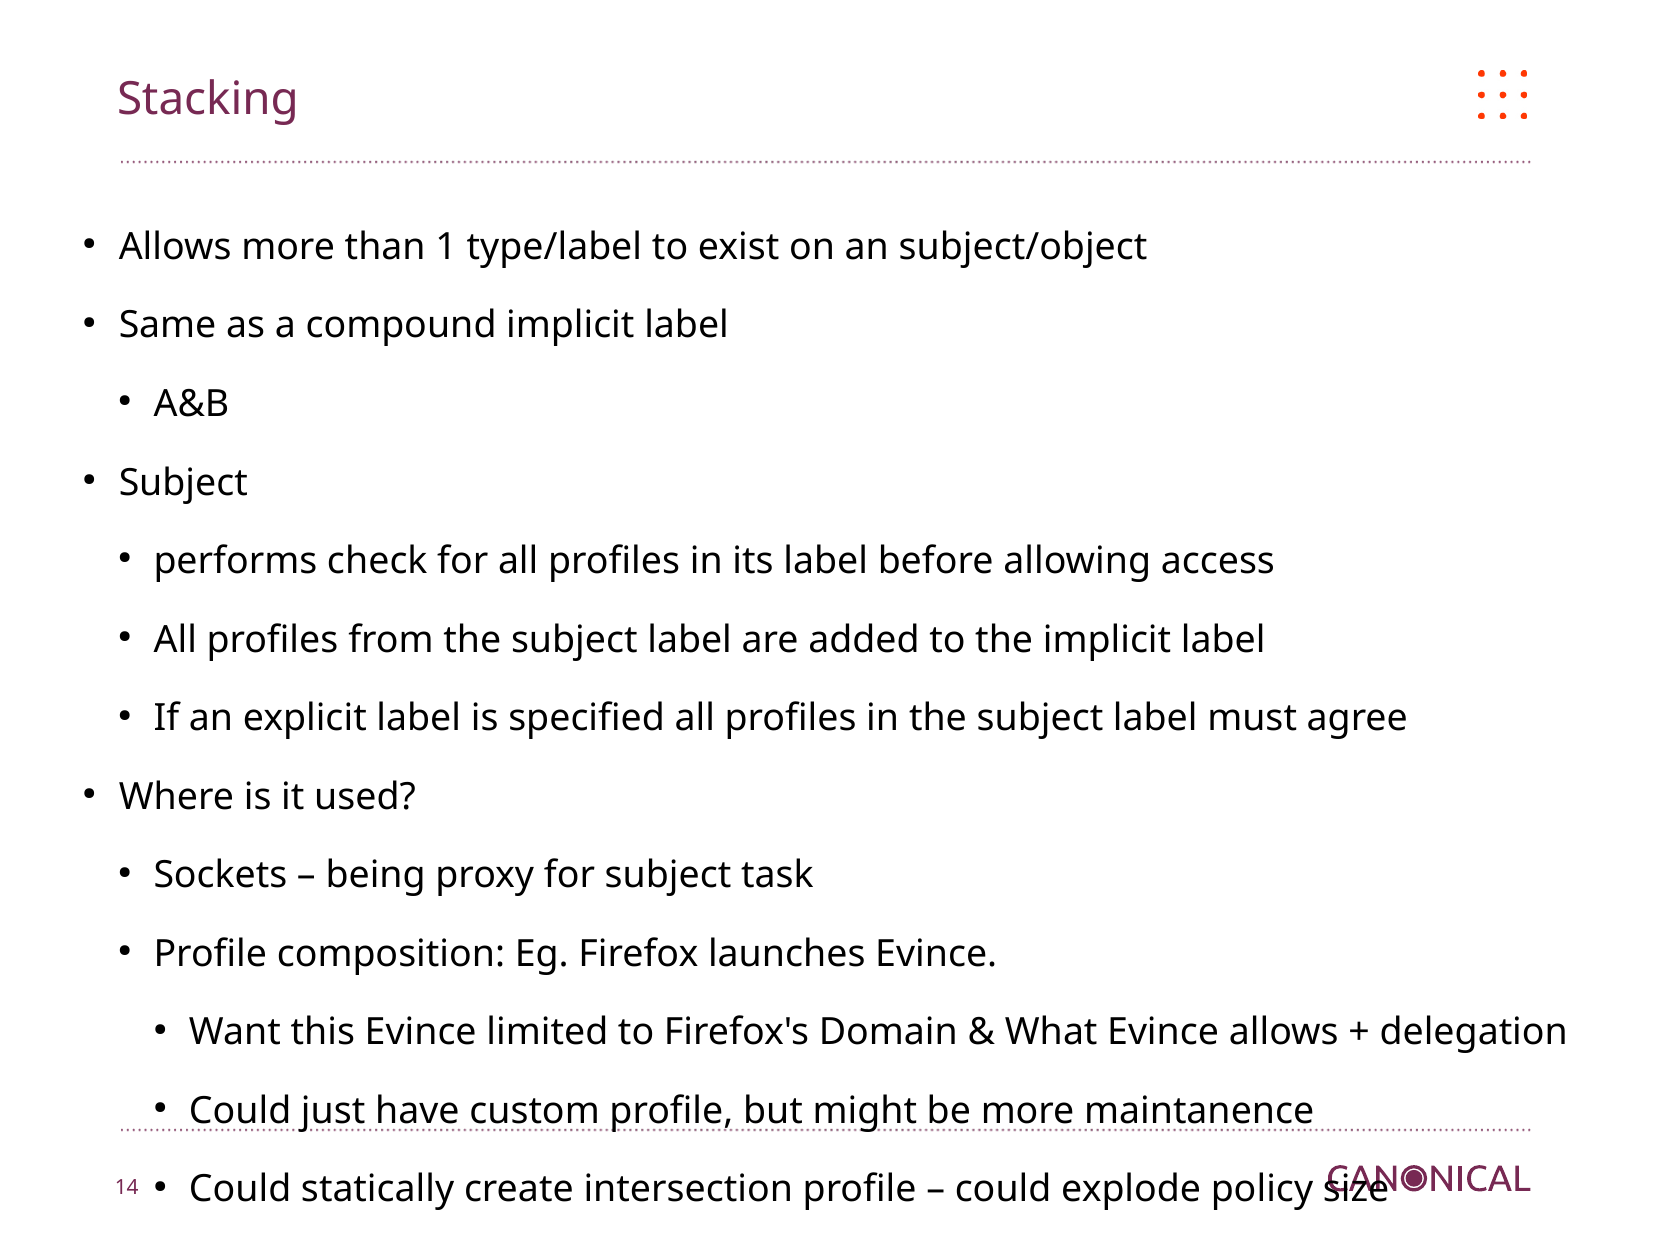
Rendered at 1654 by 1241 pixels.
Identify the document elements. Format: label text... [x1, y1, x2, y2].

picture [1478, 70, 1527, 119]
picture [111, 159, 1533, 166]
list Allows more than 1 type/label to exist on an subject/object Same as a compound implicit label A&B Subject performs check for all profiles in its label before allowing access All profiles from the subject label are added to the implicit label If an explicit label is specified all profiles in the subject label must agree Where is it used? Sockets – being proxy for subject task Profile composition: Eg. Firefox launches Evince. Want this Evince limited to Firefox's Domain & What Evince allows + delegation Could just have custom profile, but might be more maintanence Could statically create intersection profile – could explode policy size In conjunction with Namespacing policy [82, 206, 1571, 1129]
title Stacking [117, 71, 1447, 123]
picture [111, 1129, 1533, 1134]
